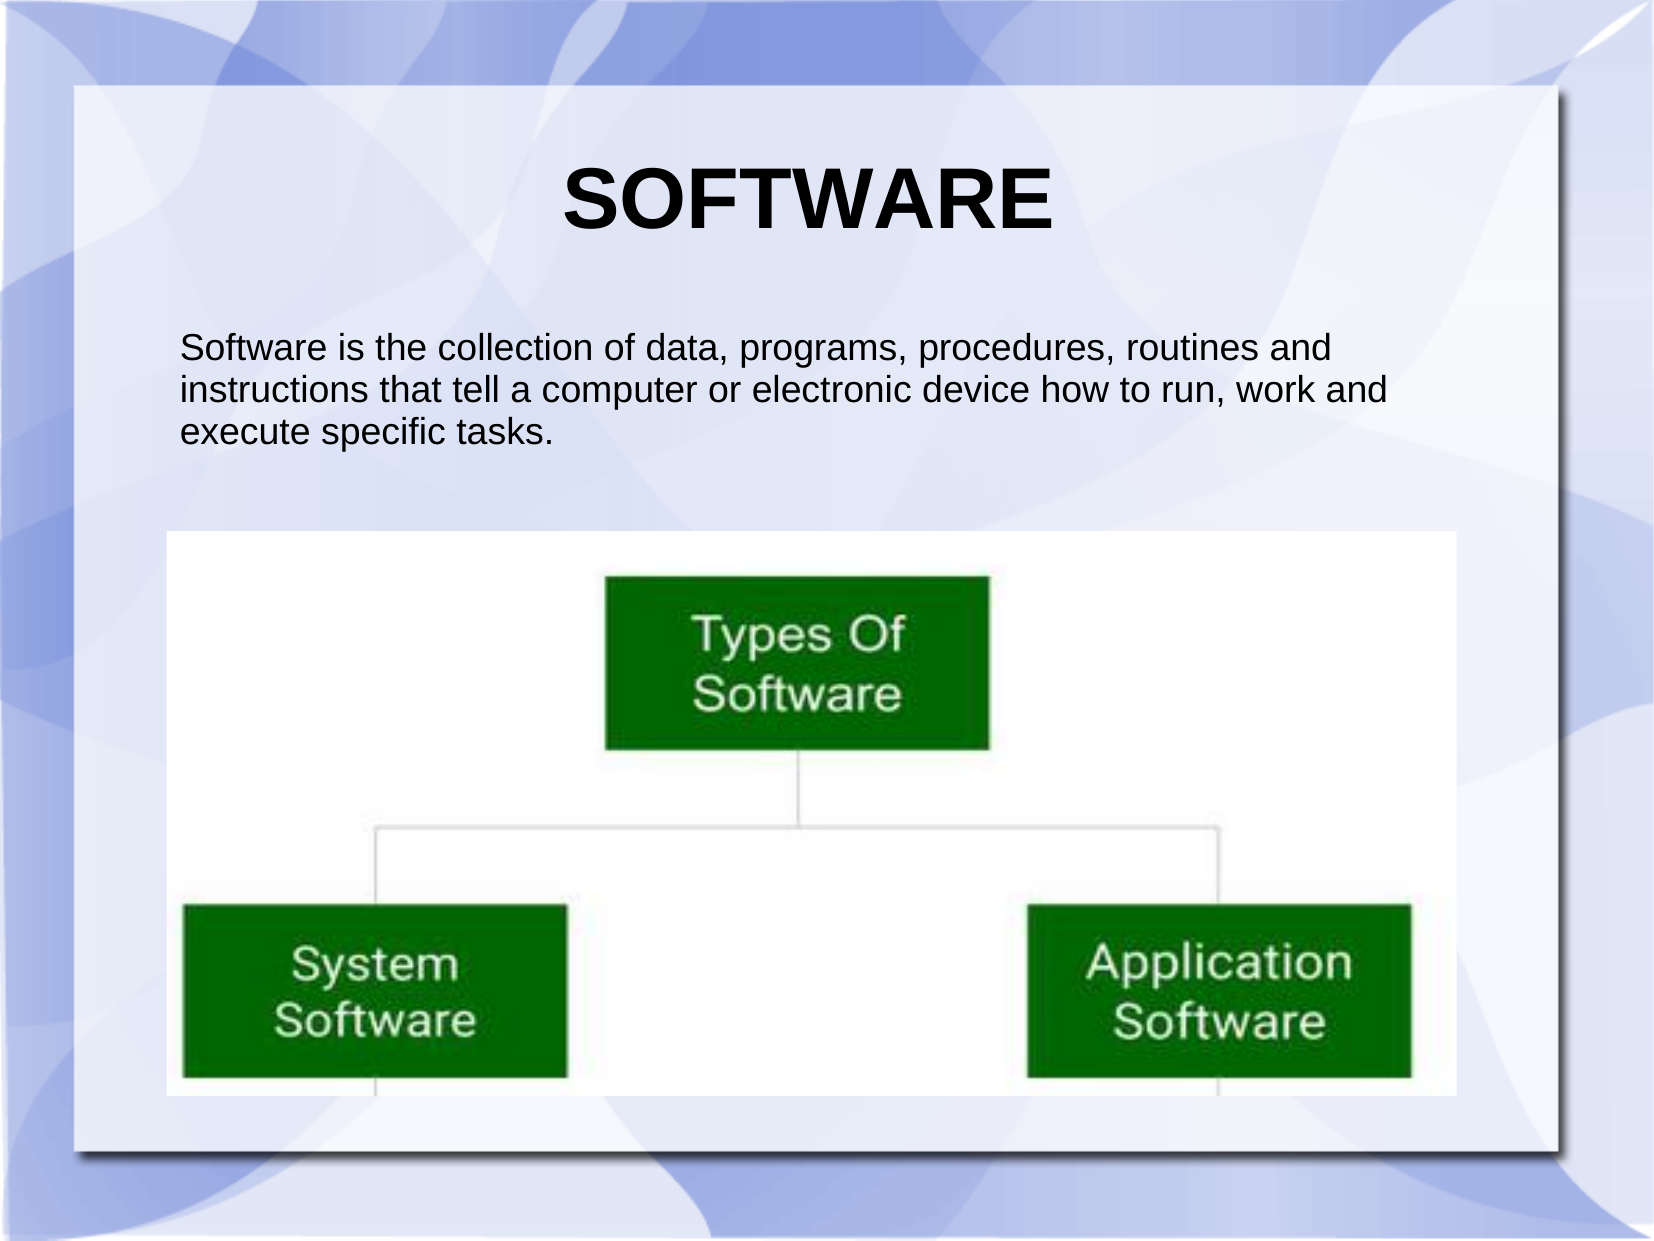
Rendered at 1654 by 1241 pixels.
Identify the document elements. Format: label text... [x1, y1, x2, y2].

picture [166, 531, 1457, 1096]
text_box Software is the collection of data, programs, procedures, routines and instructions that tell a computer or electronic device how to run, work and execute specific tasks. [165, 319, 1520, 466]
title SOFTWARE [82, 90, 1536, 298]
